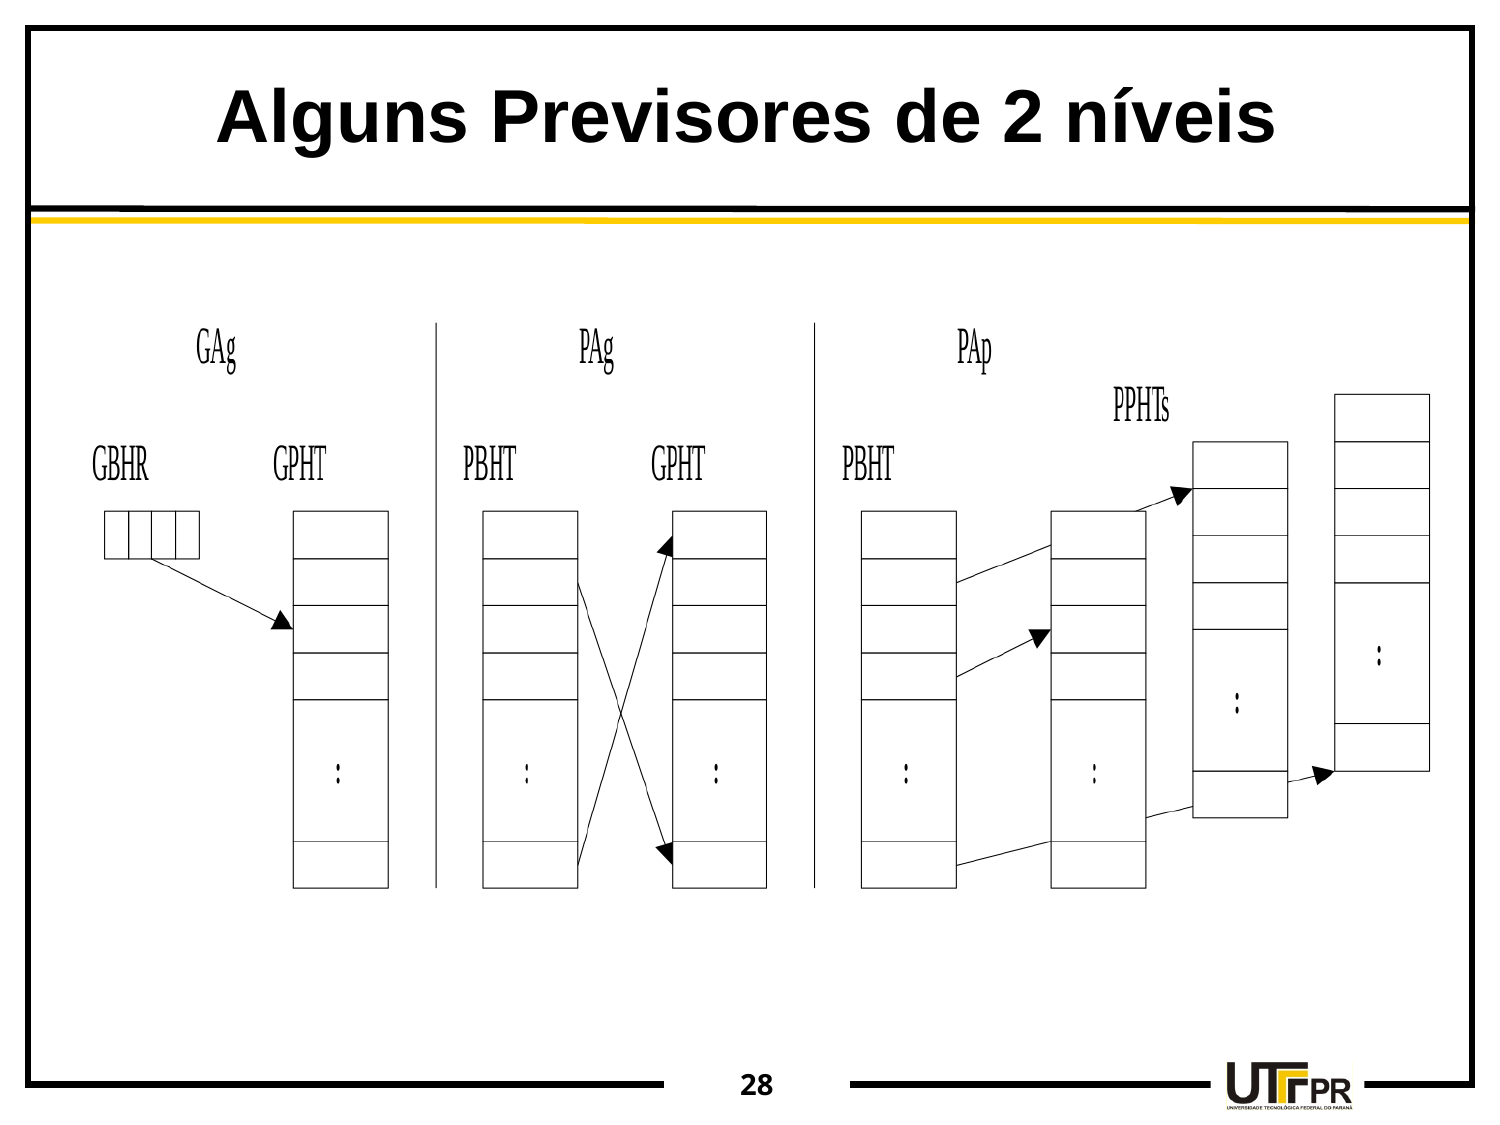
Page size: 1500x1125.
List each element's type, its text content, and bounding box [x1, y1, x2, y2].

title Alguns Previsores de 2 níveis [23, 35, 1471, 201]
picture [52, 290, 1450, 934]
picture [1226, 1062, 1353, 1110]
